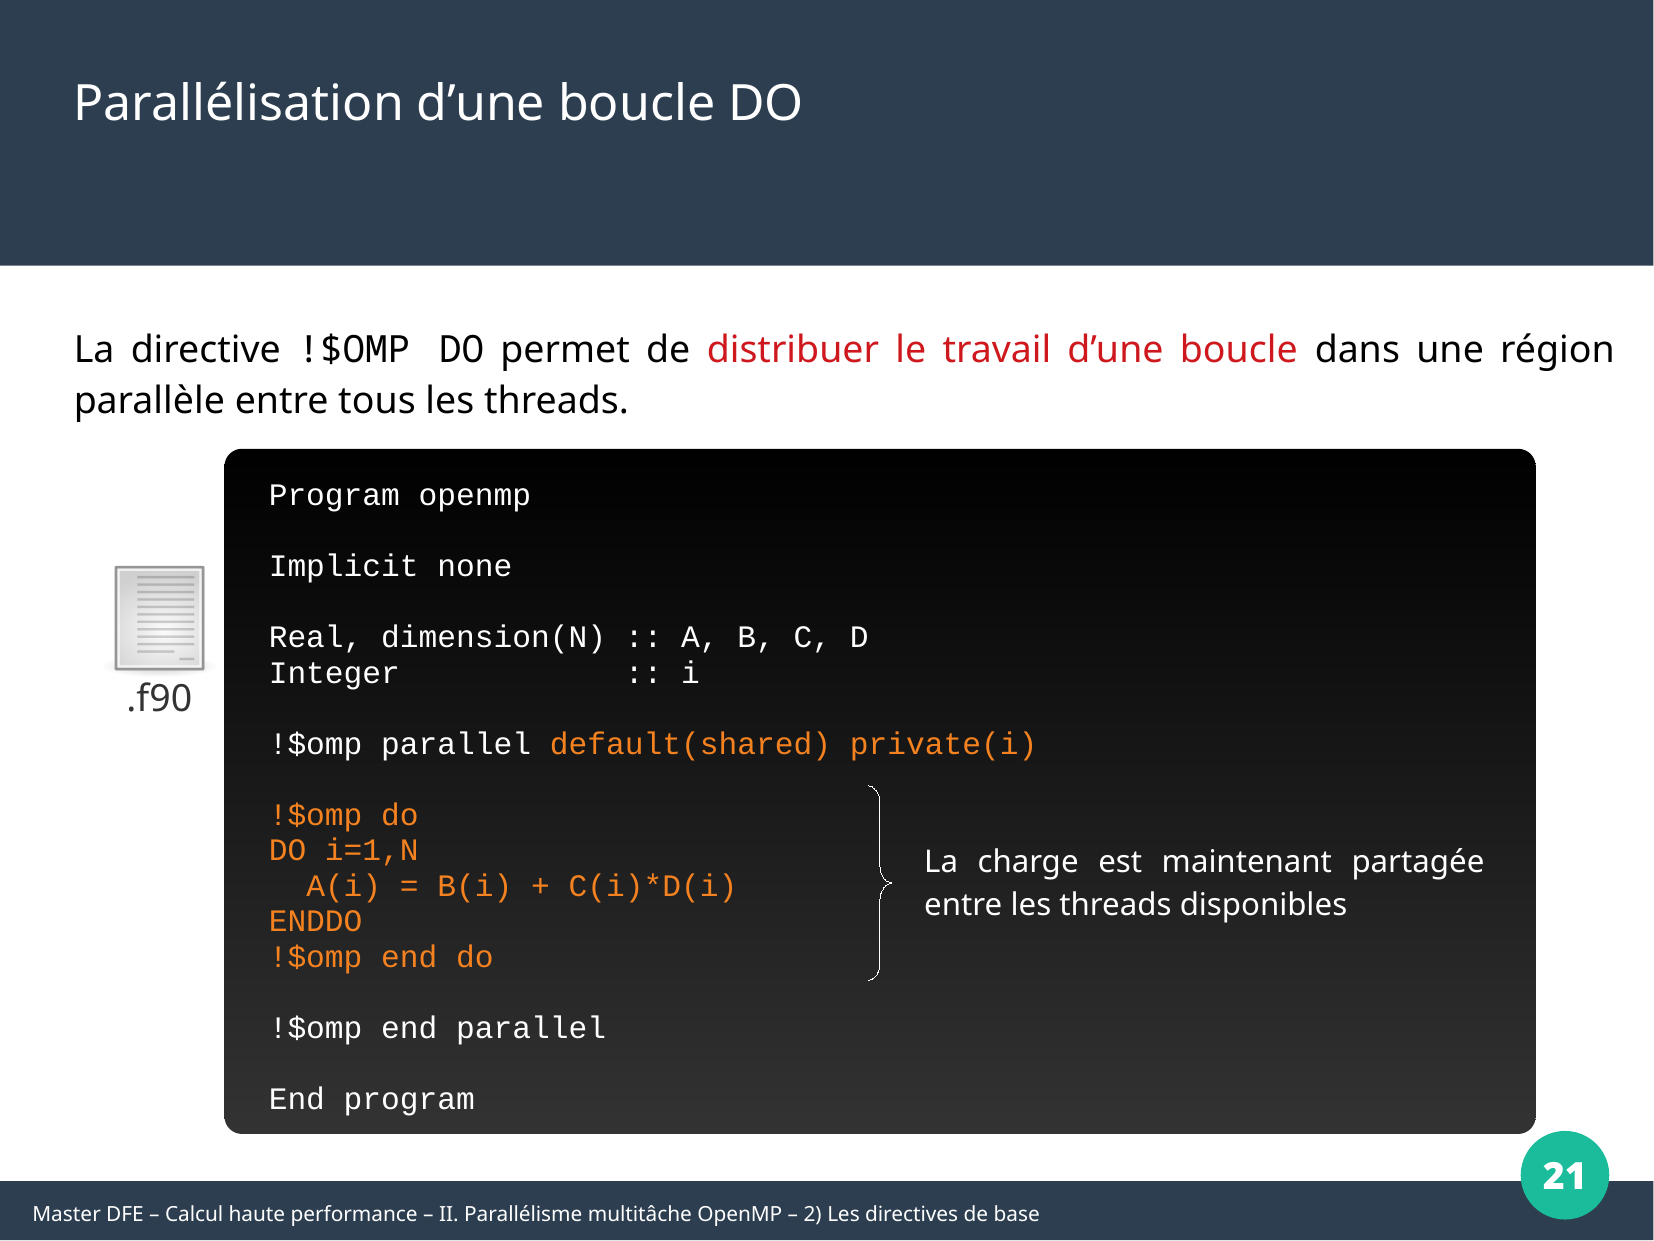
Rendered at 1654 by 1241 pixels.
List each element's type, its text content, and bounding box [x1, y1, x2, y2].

text_box Parallélisation d’une boucle DO [59, 59, 1477, 209]
text_box Program openmp Implicit none Real, dimension(N) :: A, B, C, D Integer :: i !$omp parallel default(shared) private(i) !$omp do DO i=1,N A(i) = B(i) + C(i)*D(i) ENDDO !$omp end do !$omp end parallel End program [254, 472, 1524, 1127]
picture [100, 561, 219, 663]
text_box [224, 448, 1536, 1134]
text_box La charge est maintenant partagée entre les threads disponibles [909, 832, 1501, 974]
text_box .f90 [82, 663, 237, 730]
text_box Master DFE – Calcul haute performance – II. Parallélisme multitâche OpenMP – 2) Les directives de base [17, 1191, 1436, 1235]
text_box La directive !$OMP DO permet de distribuer le travail d’une boucle dans une région parallèle entre tous les threads. [59, 314, 1630, 483]
